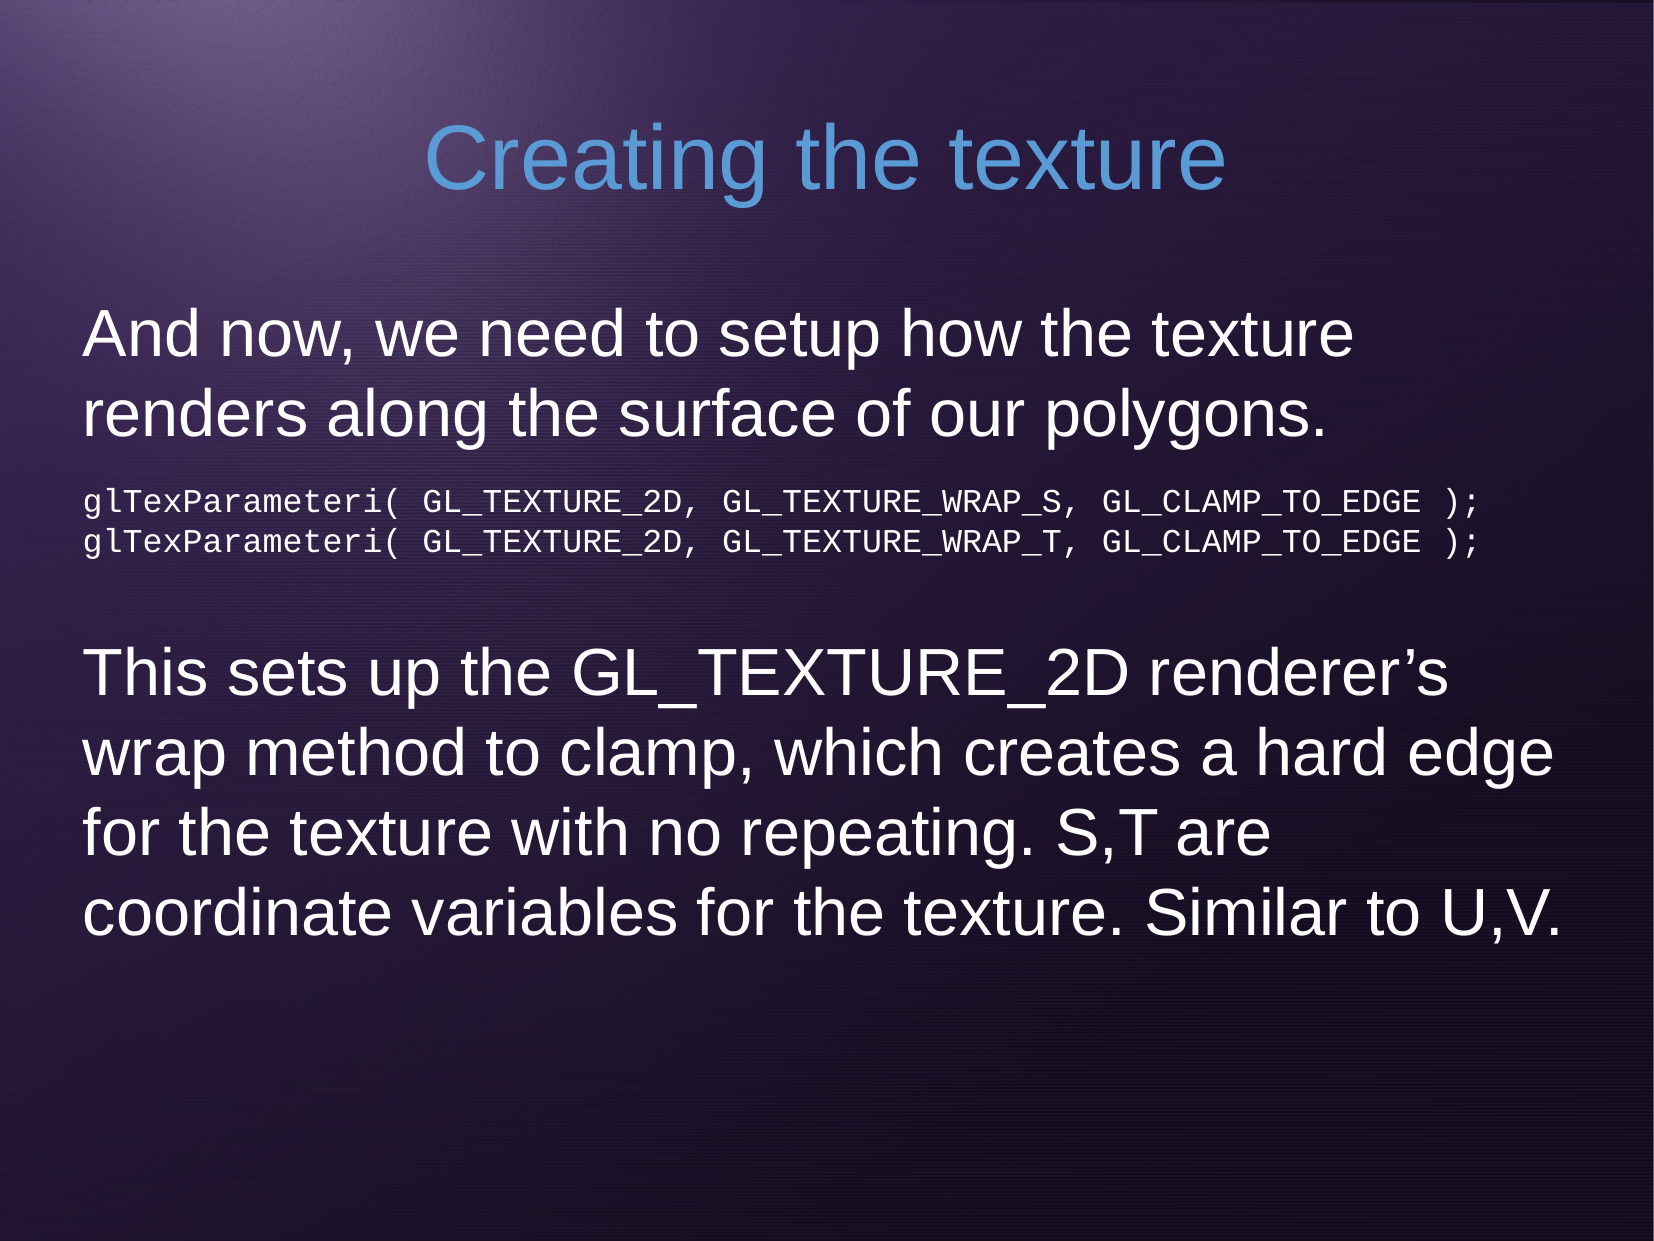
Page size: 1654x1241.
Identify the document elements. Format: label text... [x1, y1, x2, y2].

picture [0, 0, 1654, 1241]
title Creating the texture [82, 49, 1571, 257]
list And now, we need to setup how the texture renders along the surface of our polygons. glTexParameteri( GL_TEXTURE_2D, GL_TEXTURE_WRAP_S, GL_CLAMP_TO_EDGE ); glTexParameteri( GL_TEXTURE_2D, GL_TEXTURE_WRAP_T, GL_CLAMP_TO_EDGE ); This sets up the GL_TEXTURE_2D renderer’s wrap method to clamp, which creates a hard edge for the texture with no repeating. S,T are coordinate variables for the texture. Similar to U,V. [82, 290, 1571, 1010]
